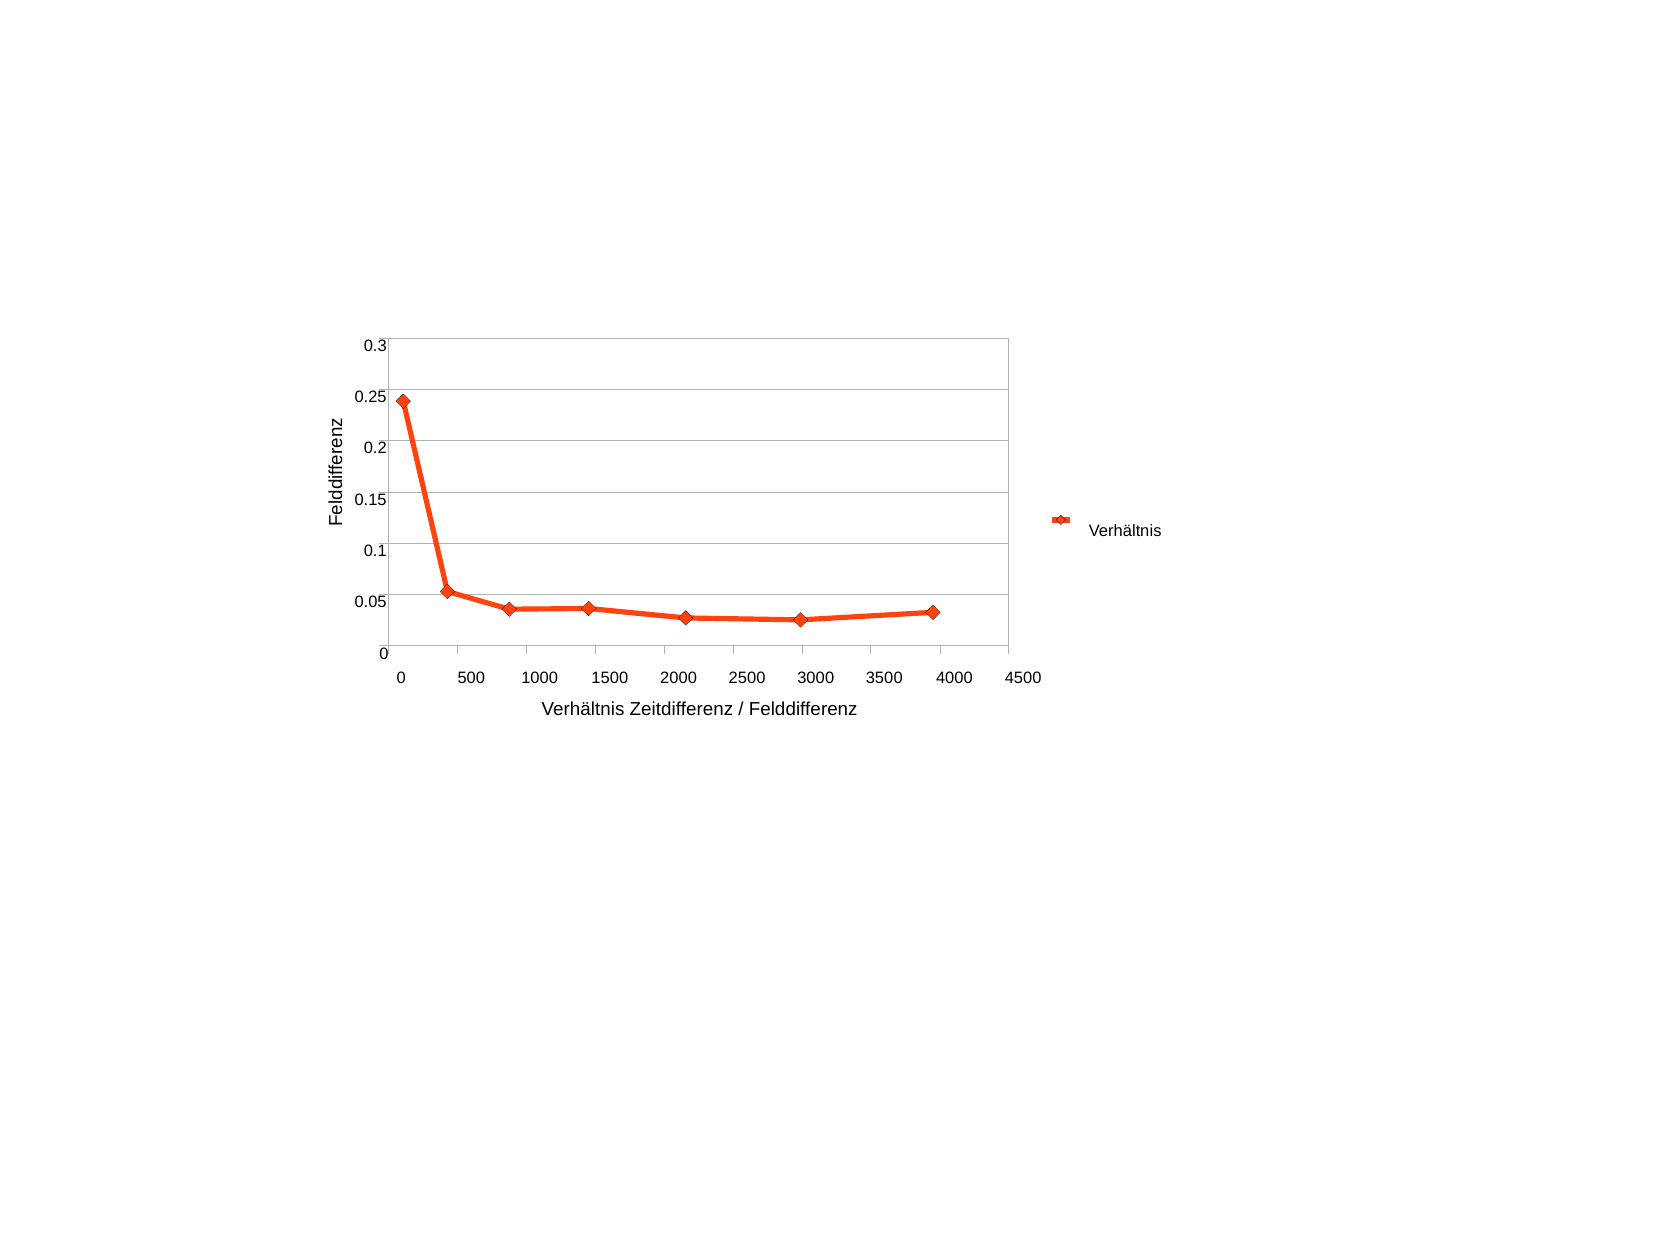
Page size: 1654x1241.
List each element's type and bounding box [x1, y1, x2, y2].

picture [281, 319, 1180, 732]
